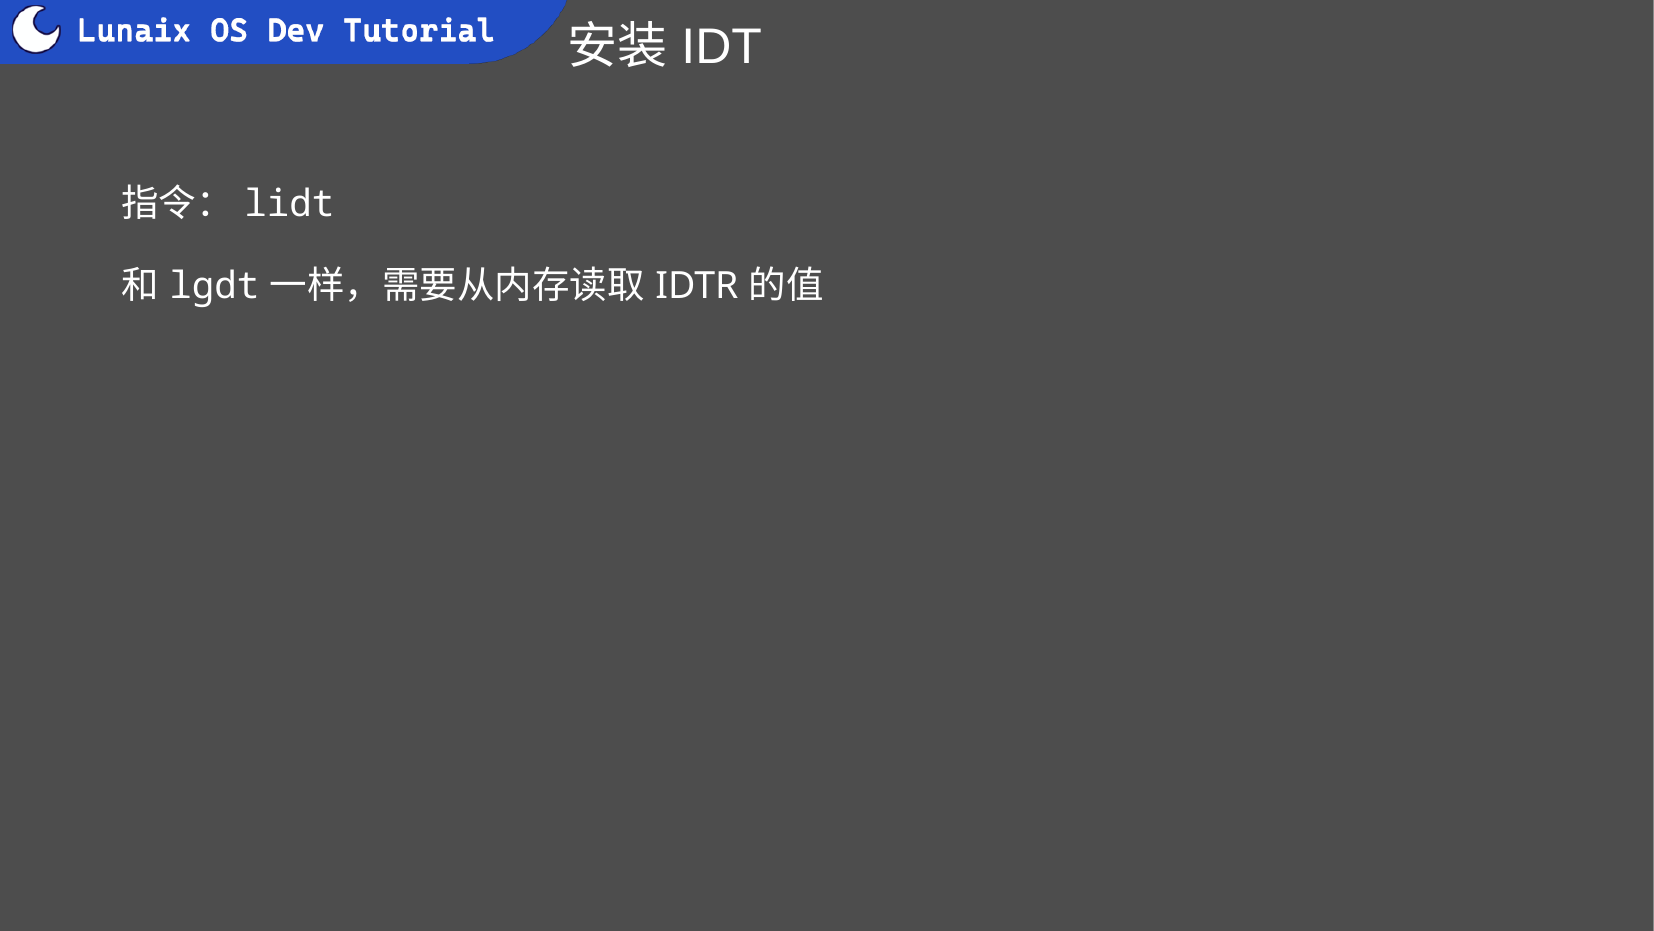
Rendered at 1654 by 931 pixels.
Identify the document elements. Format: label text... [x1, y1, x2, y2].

picture [0, 0, 1654, 931]
text_box 指令：lidt [106, 165, 804, 235]
title 安装IDT [566, 0, 1654, 83]
text_box 和lgdt一样，需要从内存读取IDTR的值 [106, 248, 863, 329]
